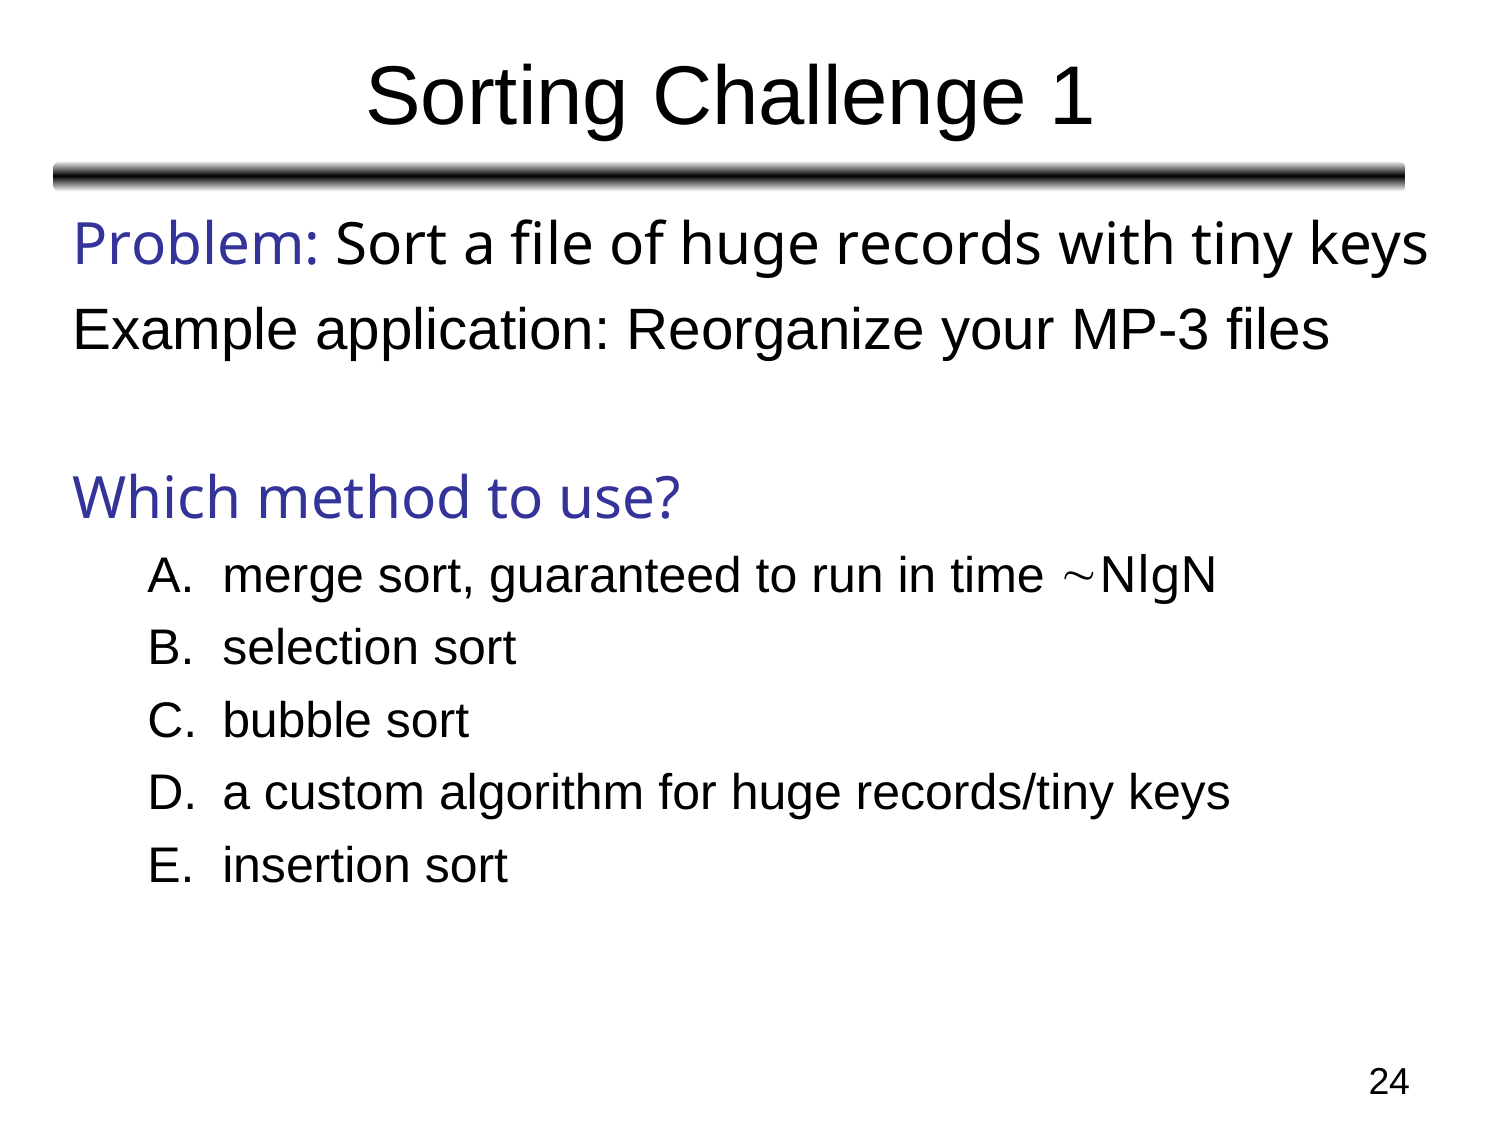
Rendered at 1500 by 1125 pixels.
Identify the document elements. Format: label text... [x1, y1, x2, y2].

title Sorting Challenge 1 [55, 16, 1406, 166]
list Problem: Sort a file of huge records with tiny keys Example application: Reorganize your MP-3 files Which method to use? merge sort, guaranteed to run in time NlgN selection sort bubble sort a custom algorithm for huge records/tiny keys insertion sort [57, 199, 1467, 1032]
